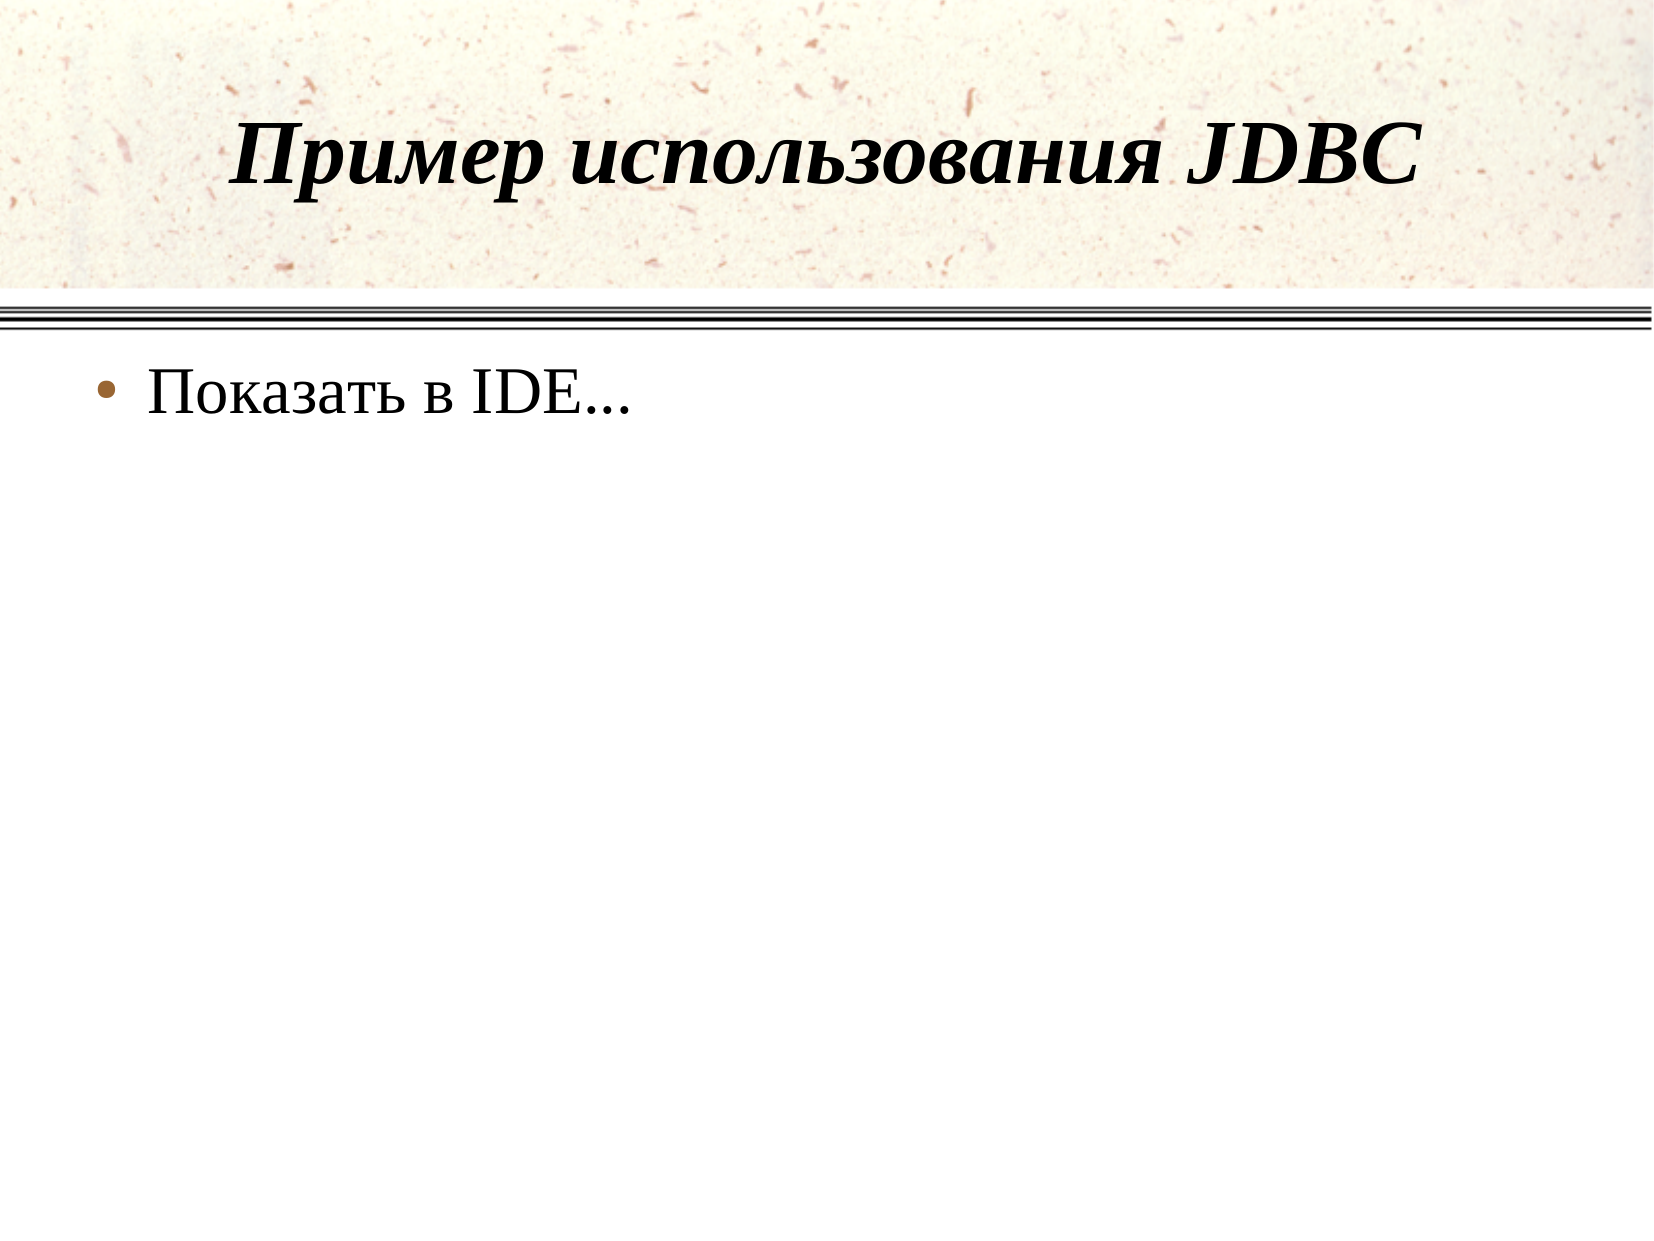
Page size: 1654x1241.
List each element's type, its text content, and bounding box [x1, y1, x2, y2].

picture [0, 0, 1654, 1241]
title Пример использования JDBC [82, 49, 1571, 257]
list Показать в IDE... [76, 354, 1565, 1109]
